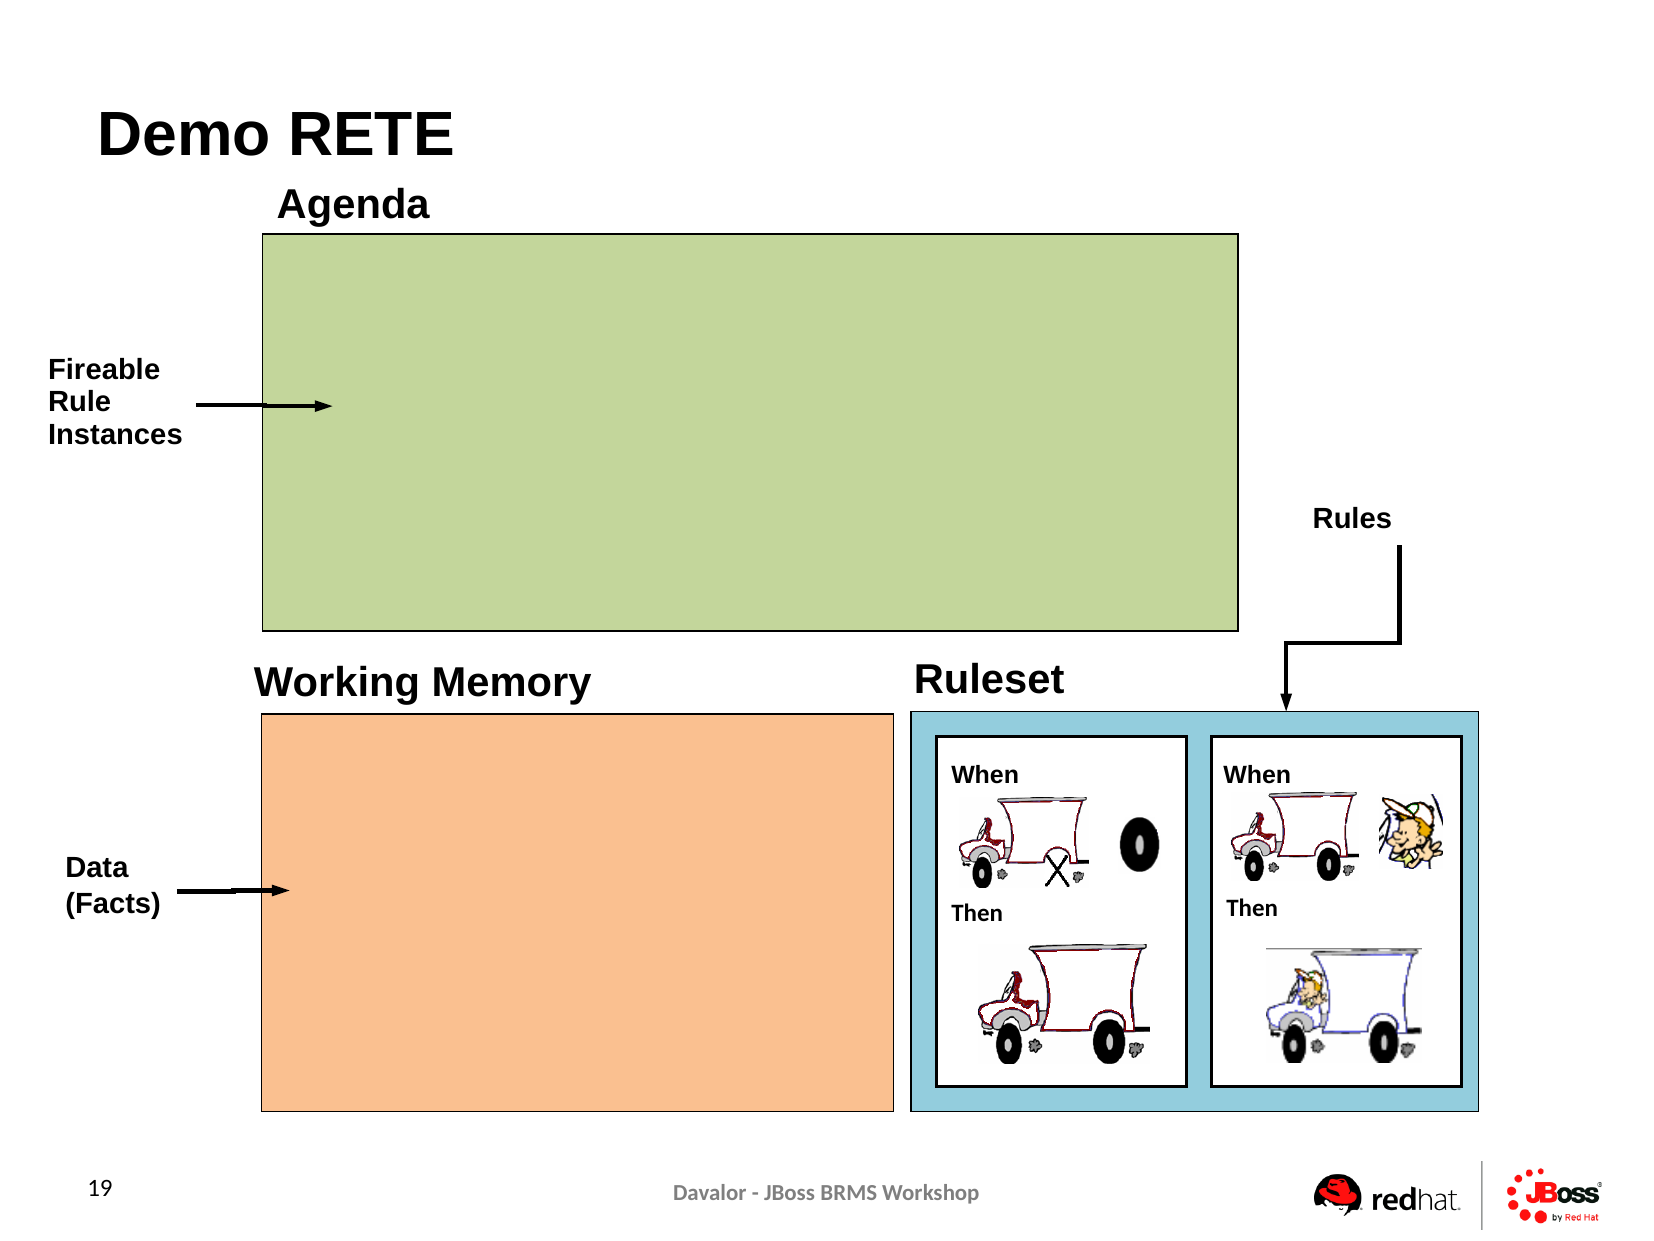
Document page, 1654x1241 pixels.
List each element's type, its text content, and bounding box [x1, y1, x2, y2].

text_box Ruleset [898, 648, 1287, 715]
text_box Working Memory [239, 652, 684, 718]
text_box [262, 714, 894, 1112]
text_box When [936, 753, 1074, 799]
text_box [911, 711, 1479, 1111]
text_box When [1208, 753, 1346, 799]
text_box Then [1211, 886, 1349, 932]
text_box Fireable Rule Instances [27, 339, 249, 465]
text_box Rules [1295, 492, 1505, 546]
text_box [262, 234, 1238, 631]
picture [1379, 794, 1443, 869]
picture [1266, 948, 1422, 1064]
picture [978, 944, 1150, 1064]
picture [1231, 792, 1359, 881]
text_box Then [936, 891, 1074, 937]
text_box Agenda [261, 173, 491, 240]
title Demo RETE [82, 95, 1571, 226]
text_box Data (Facts) [45, 839, 240, 934]
picture [959, 797, 1089, 888]
picture [1118, 814, 1161, 874]
picture [1314, 1161, 1602, 1230]
